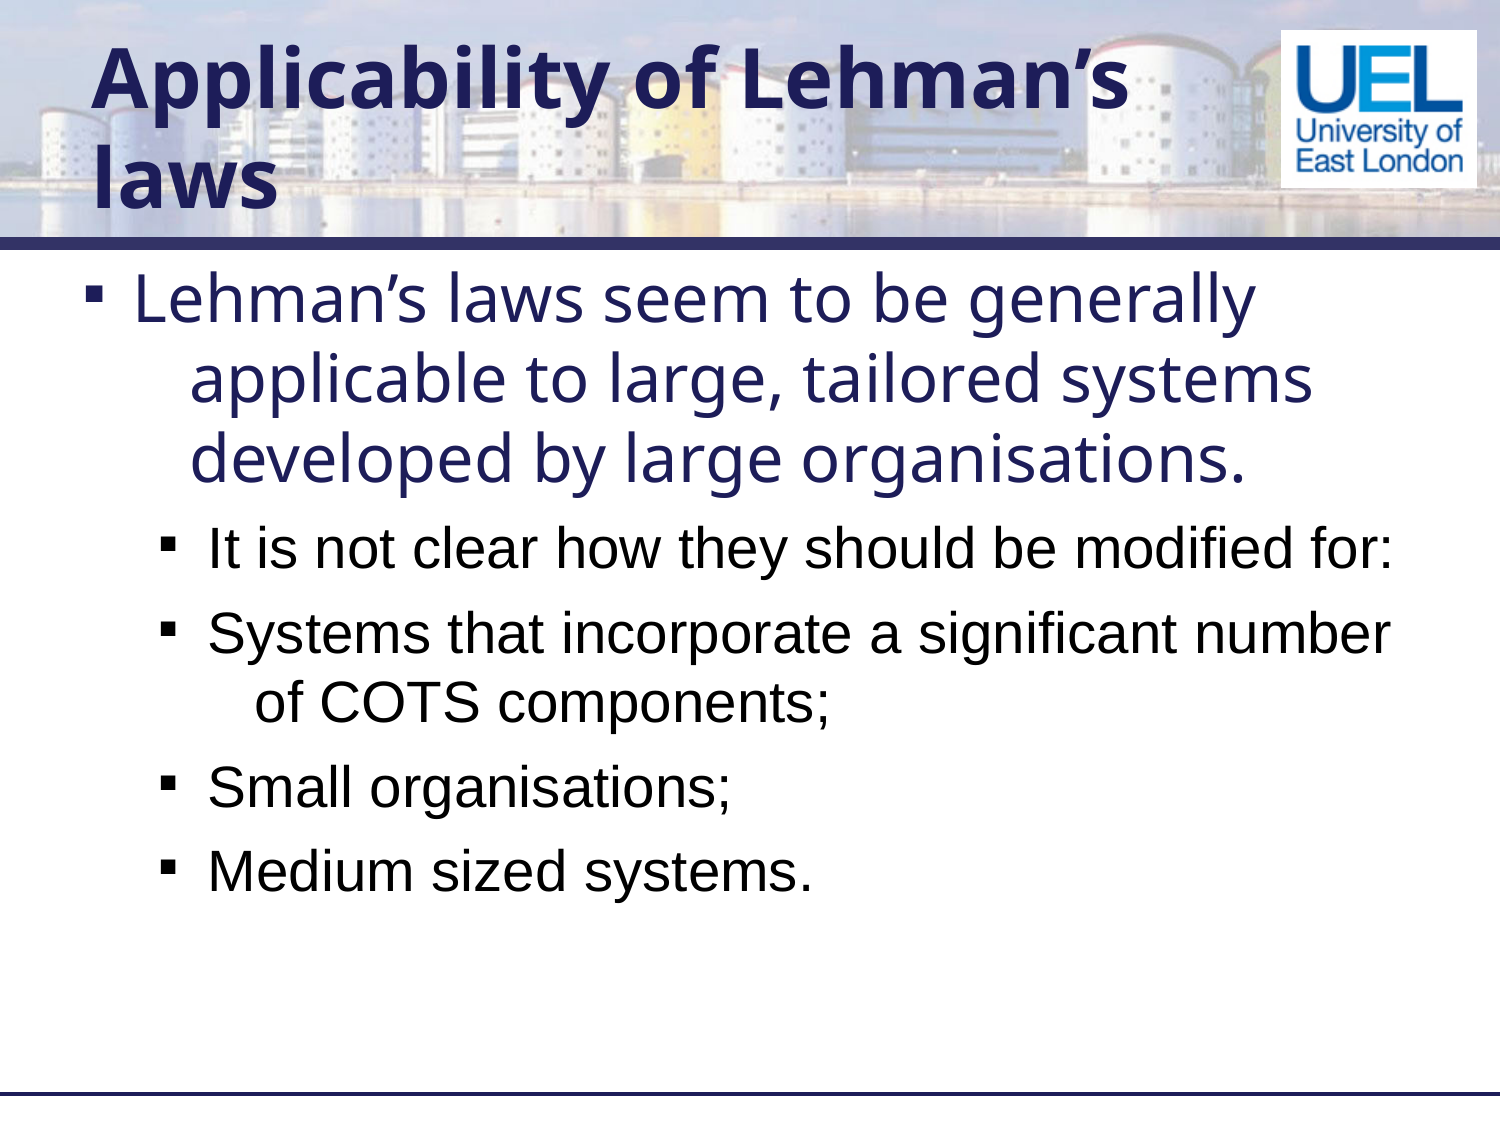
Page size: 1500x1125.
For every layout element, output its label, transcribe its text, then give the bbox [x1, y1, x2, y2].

list Lehman’s laws seem to be generally applicable to large, tailored systems developed by large organisations. It is not clear how they should be modified for: Systems that incorporate a significant number of COTS components; Small organisations; Medium sized systems. [70, 248, 1418, 991]
title Applicability of Lehman’s laws [76, 10, 1247, 241]
picture [0, 0, 1500, 237]
